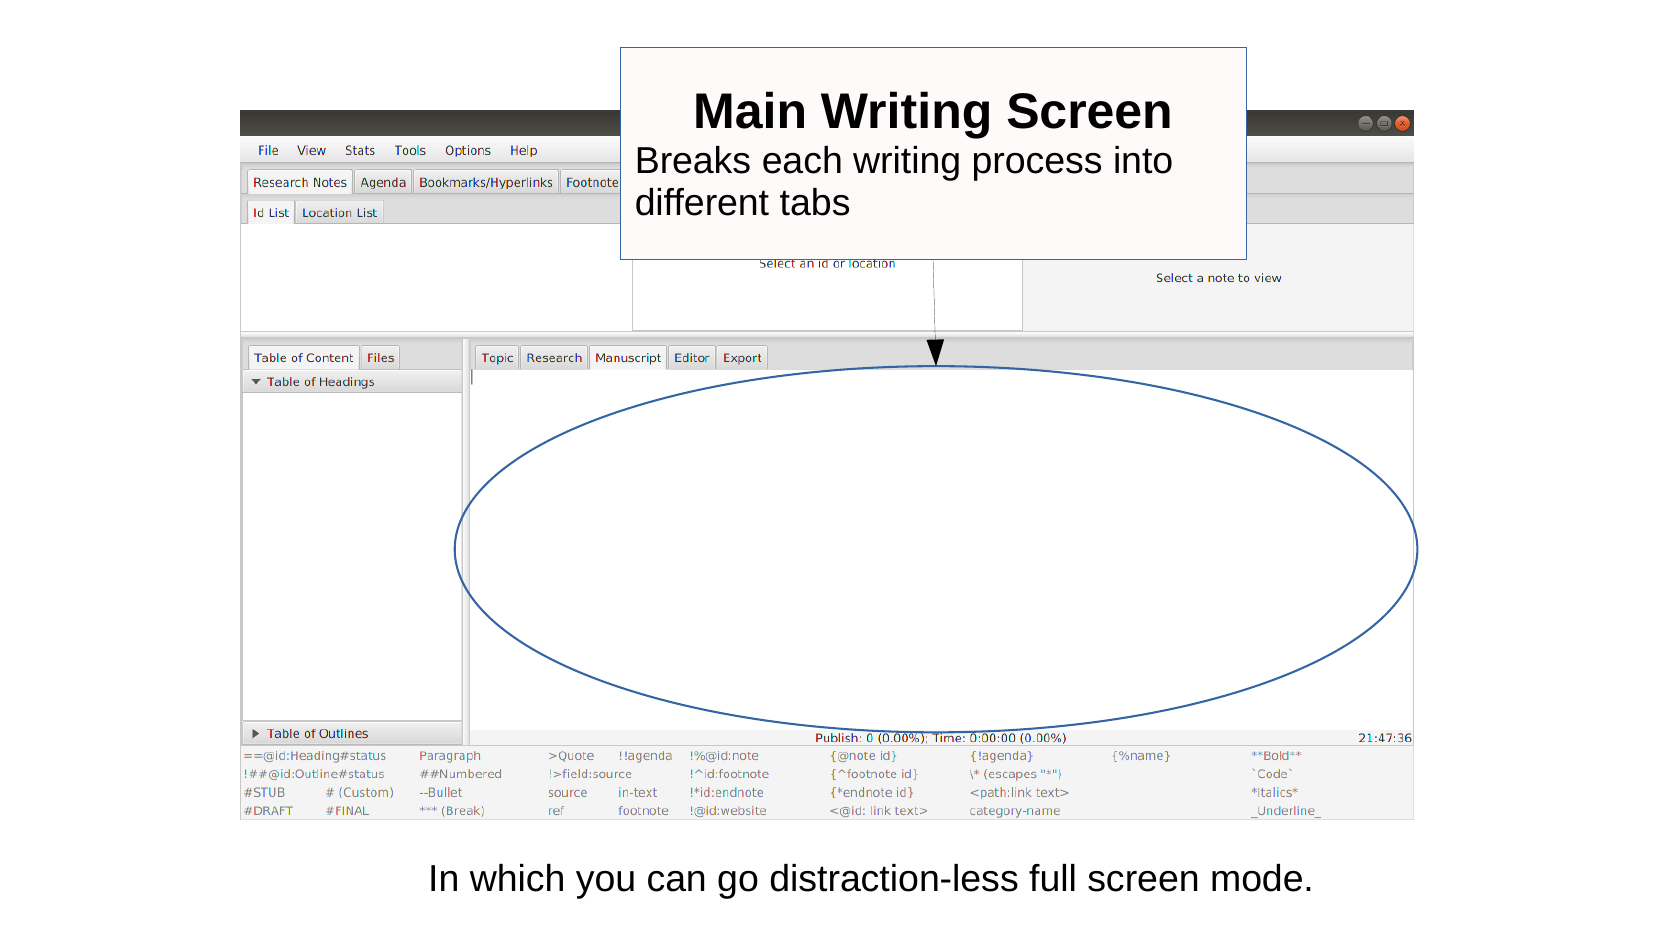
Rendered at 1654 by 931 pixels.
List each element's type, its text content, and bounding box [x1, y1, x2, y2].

picture [934, 110, 1414, 521]
picture [240, 110, 1414, 820]
text_box In which you can go distraction-less full screen mode. [413, 850, 1330, 908]
text_box Main Writing Screen Breaks each writing process into different tabs [620, 47, 1247, 260]
picture [456, 368, 1414, 731]
